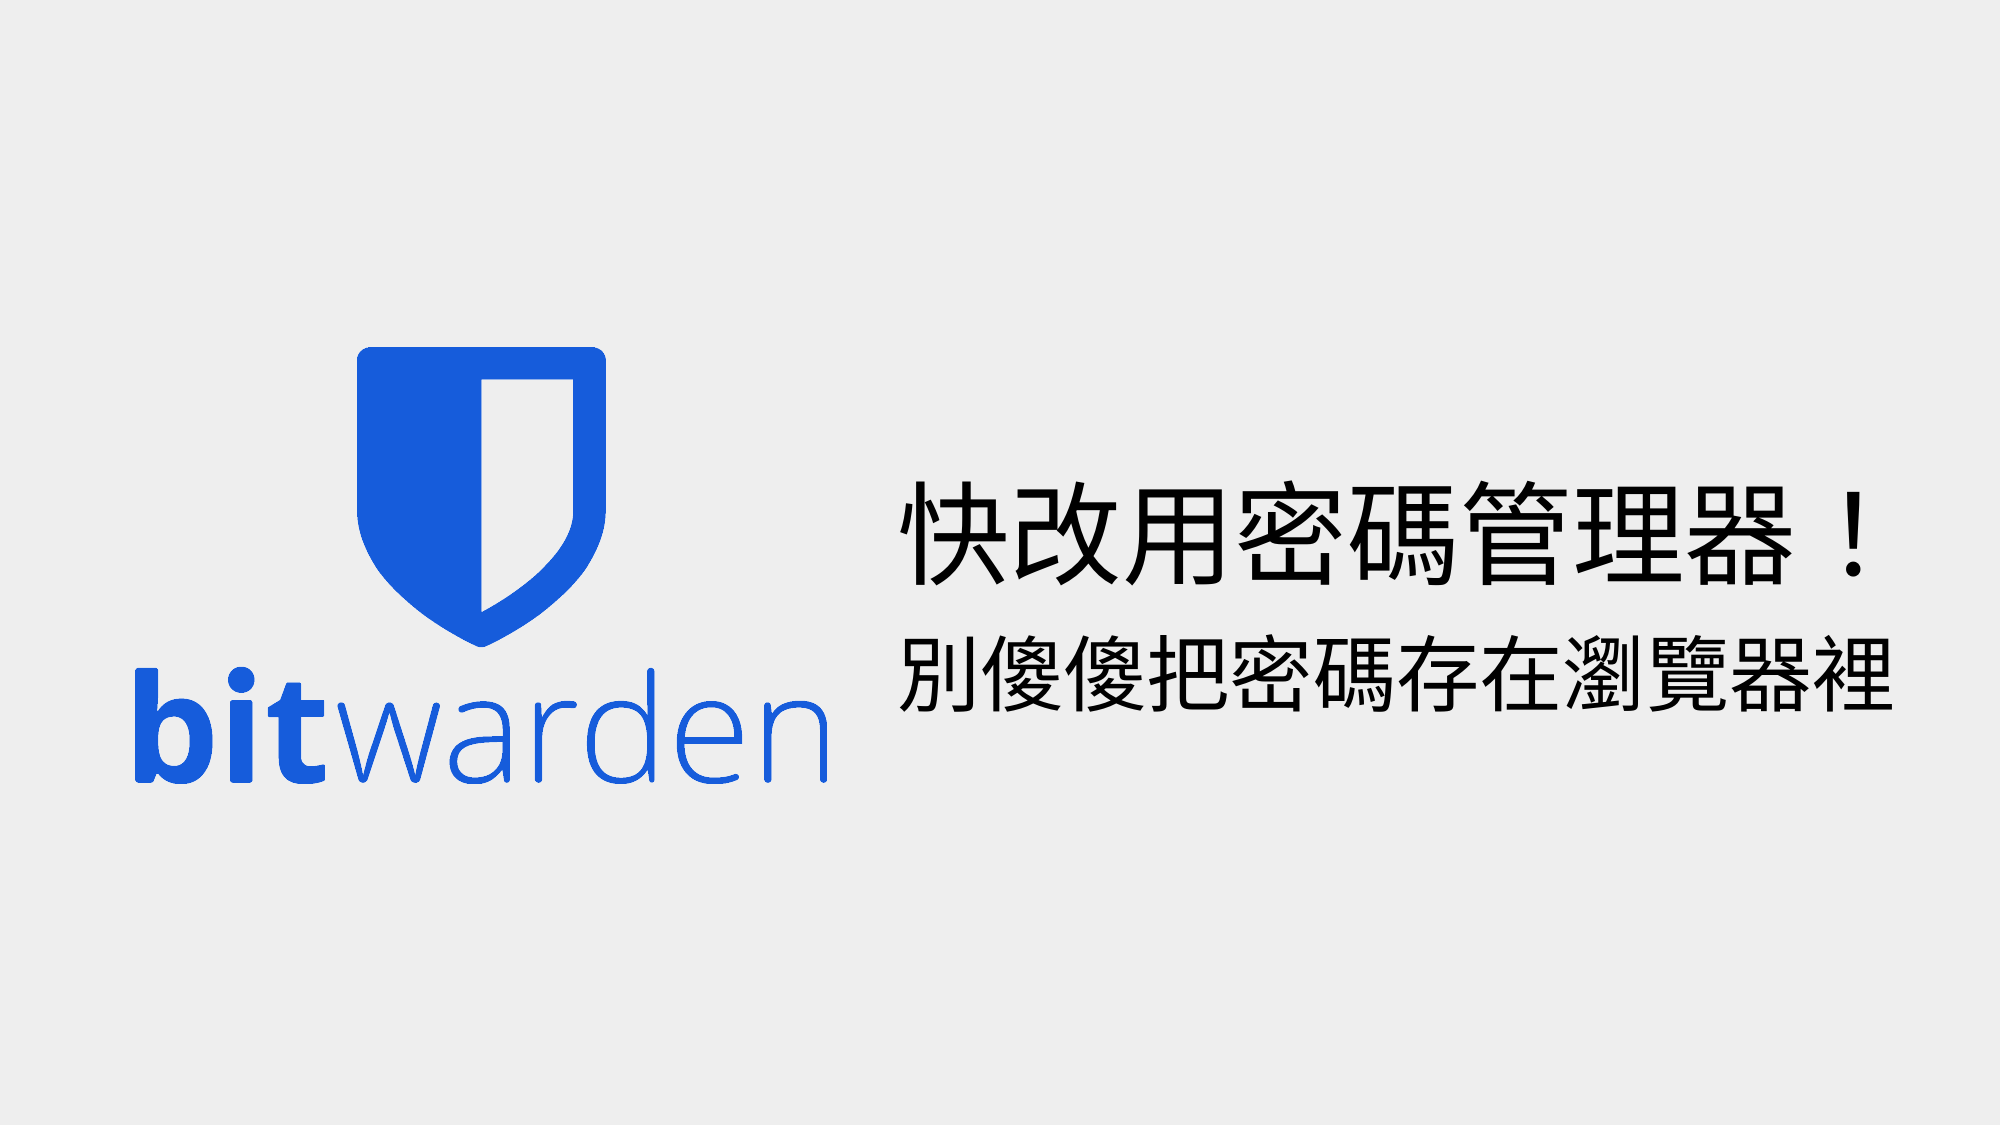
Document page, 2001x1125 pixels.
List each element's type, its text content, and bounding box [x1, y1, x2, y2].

title 快改用密碼管理器！ 別傻傻把密碼存在瀏覽器裡 [897, 378, 1920, 798]
picture [135, 347, 827, 784]
